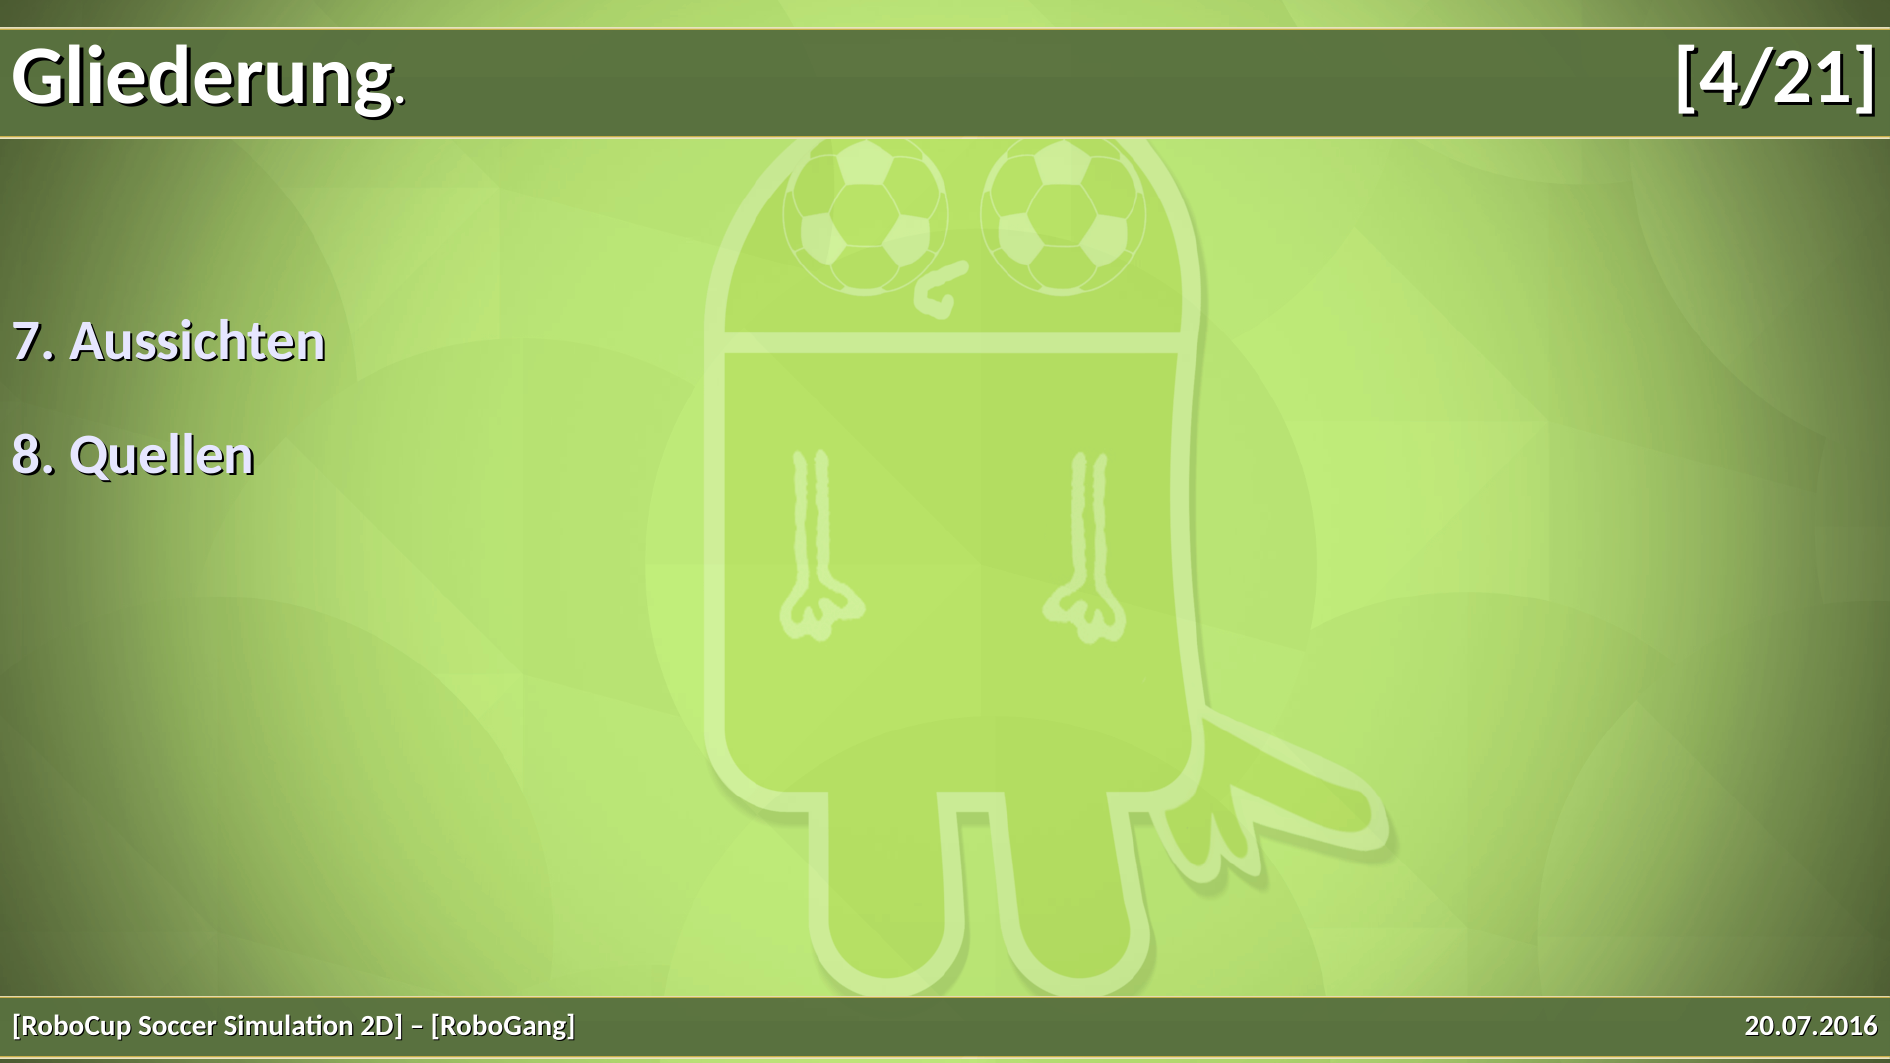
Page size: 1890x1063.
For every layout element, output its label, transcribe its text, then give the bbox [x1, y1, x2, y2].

title Gliederung. [11, 32, 1430, 134]
title 20.07.2016 [1629, 1003, 1878, 1052]
title [RoboCup Soccer Simulation 2D] – [RoboGang] [11, 1003, 1063, 1052]
title [4/21] [1535, 34, 1878, 131]
subtitle 7. Aussichten 8. Quellen [11, 259, 1878, 910]
picture [0, 0, 1890, 1063]
